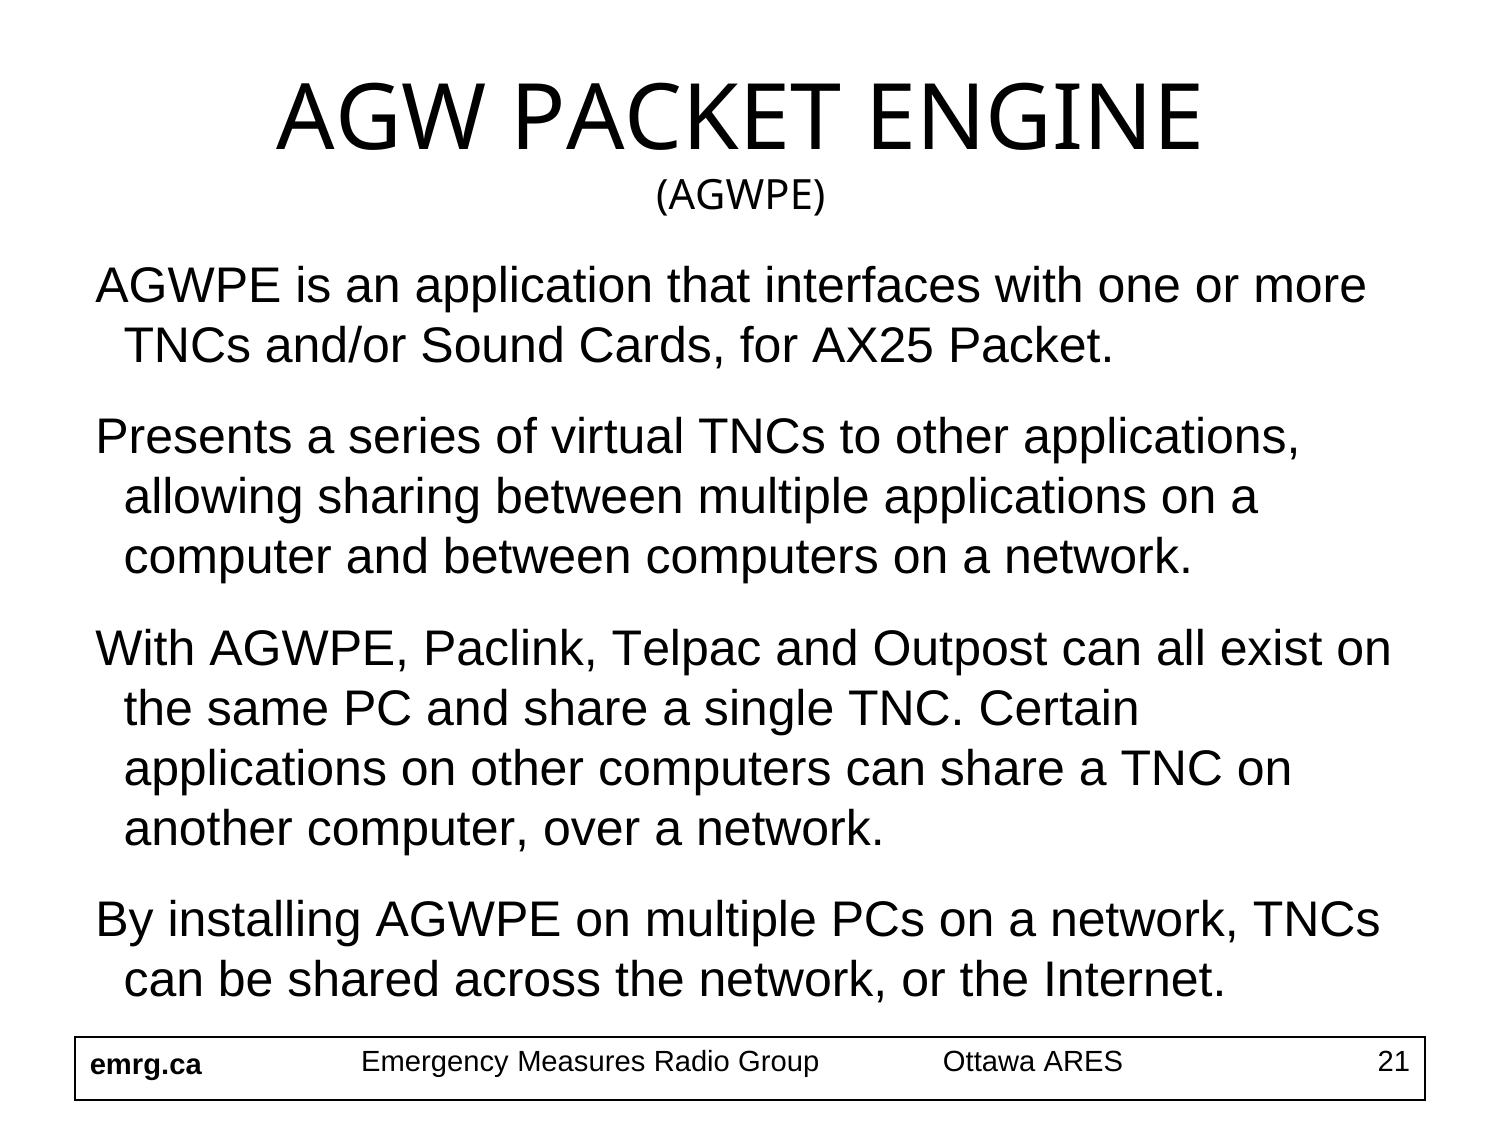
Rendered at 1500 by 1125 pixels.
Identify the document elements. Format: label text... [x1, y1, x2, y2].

text_box AGWPE is an application that interfaces with one or more TNCs and/or Sound Cards, for AX25 Packet. Presents a series of virtual TNCs to other applications, allowing sharing between multiple applications on a computer and between computers on a network. With AGWPE, Paclink, Telpac and Outpost can all exist on the same PC and share a single TNC. Certain applications on other computers can share a TNC on another computer, over a network. By installing AGWPE on multiple PCs on a network, TNCs can be shared across the network, or the Internet. [80, 245, 1418, 1015]
text_box AGW PACKET ENGINE (AGWPE) [261, 50, 1220, 226]
